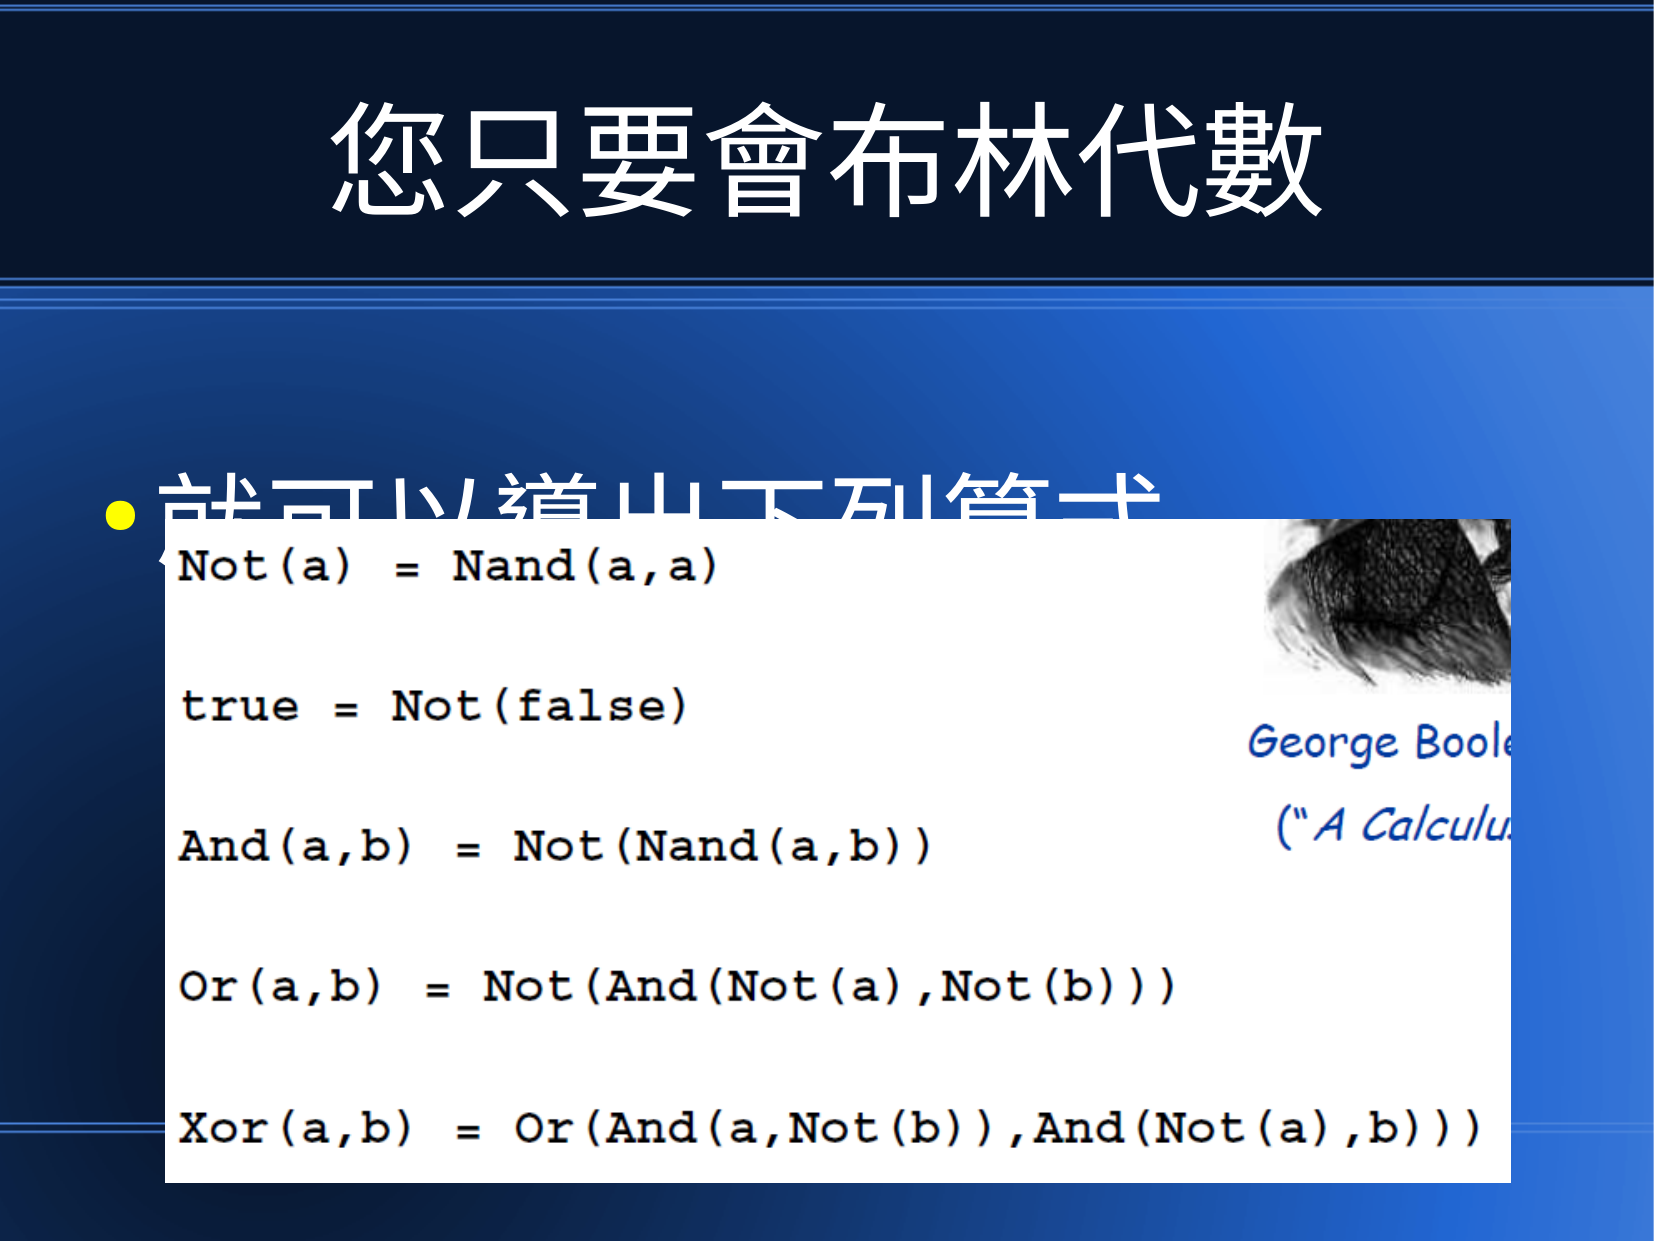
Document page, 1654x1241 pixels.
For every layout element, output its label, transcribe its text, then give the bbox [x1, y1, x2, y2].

title 您只要會布林代數 [82, 49, 1571, 257]
picture [0, 0, 1654, 1241]
picture [165, 519, 1511, 1183]
list 就可以導出下列算式 [82, 355, 1571, 1241]
